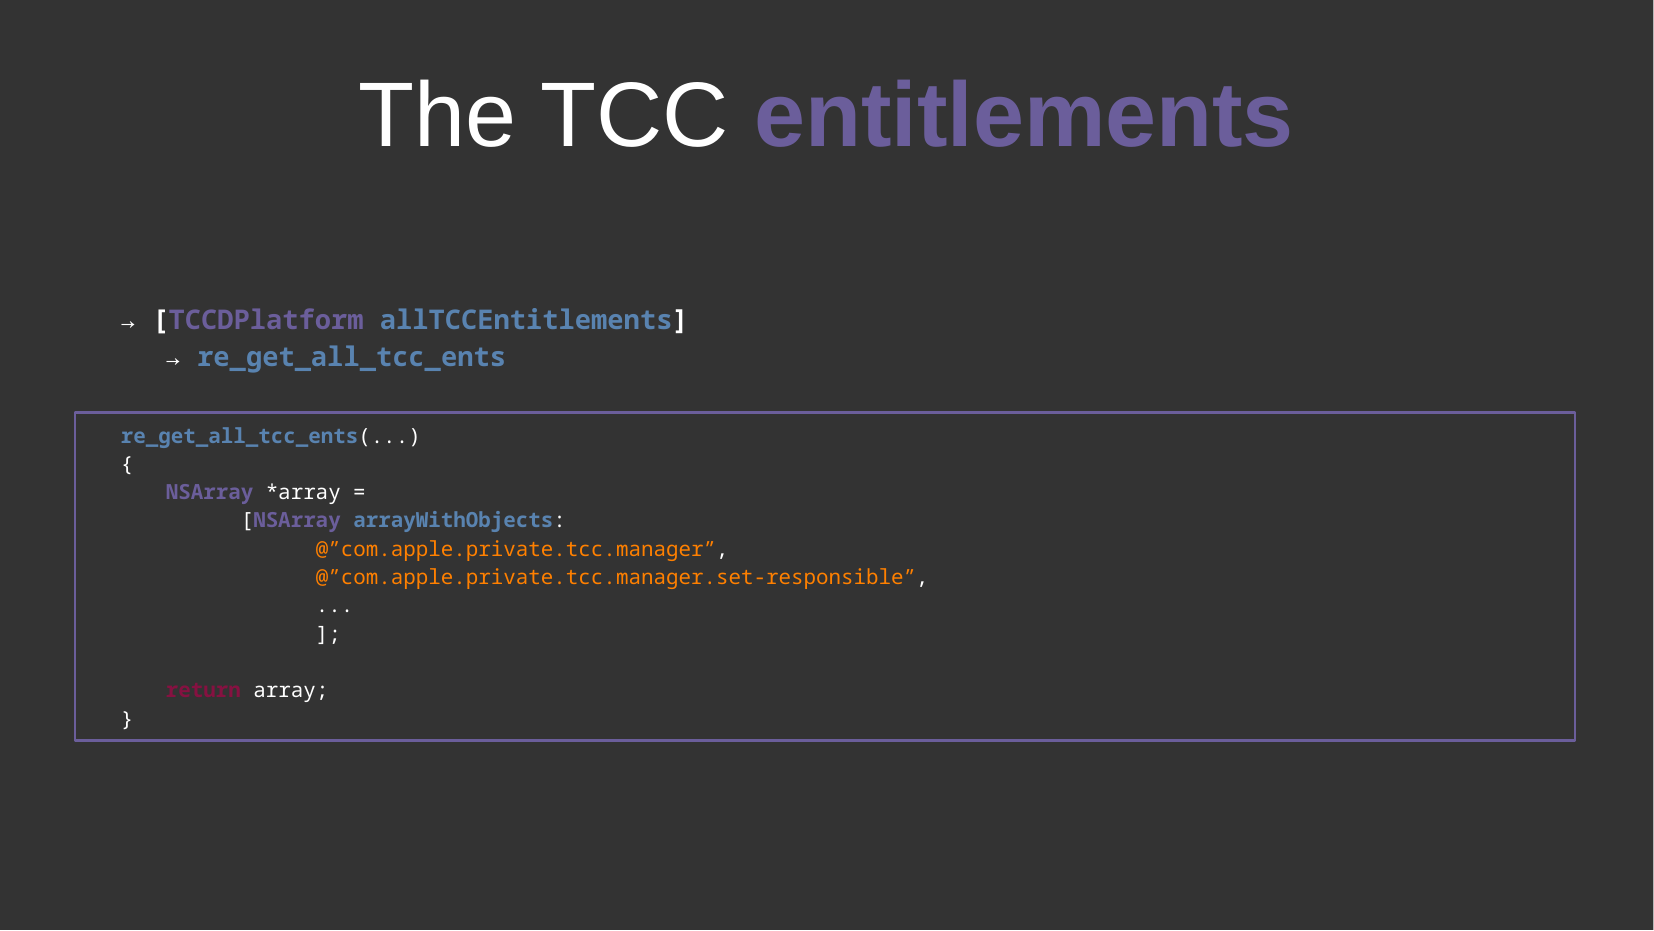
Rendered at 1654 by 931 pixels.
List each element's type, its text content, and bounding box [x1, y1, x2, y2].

title The TCC entitlements [82, 37, 1571, 193]
text_box re_get_all_tcc_ents(...) { NSArray *array = [NSArray arrayWithObjects: @”com.apple.private.tcc.manager”, @”com.apple.private.tcc.manager.set-responsible”, ... ]; return array; } [75, 412, 1576, 713]
text_box → [TCCDPlatform allTCCEntitlements] → re_get_all_tcc_ents [75, 262, 1613, 413]
